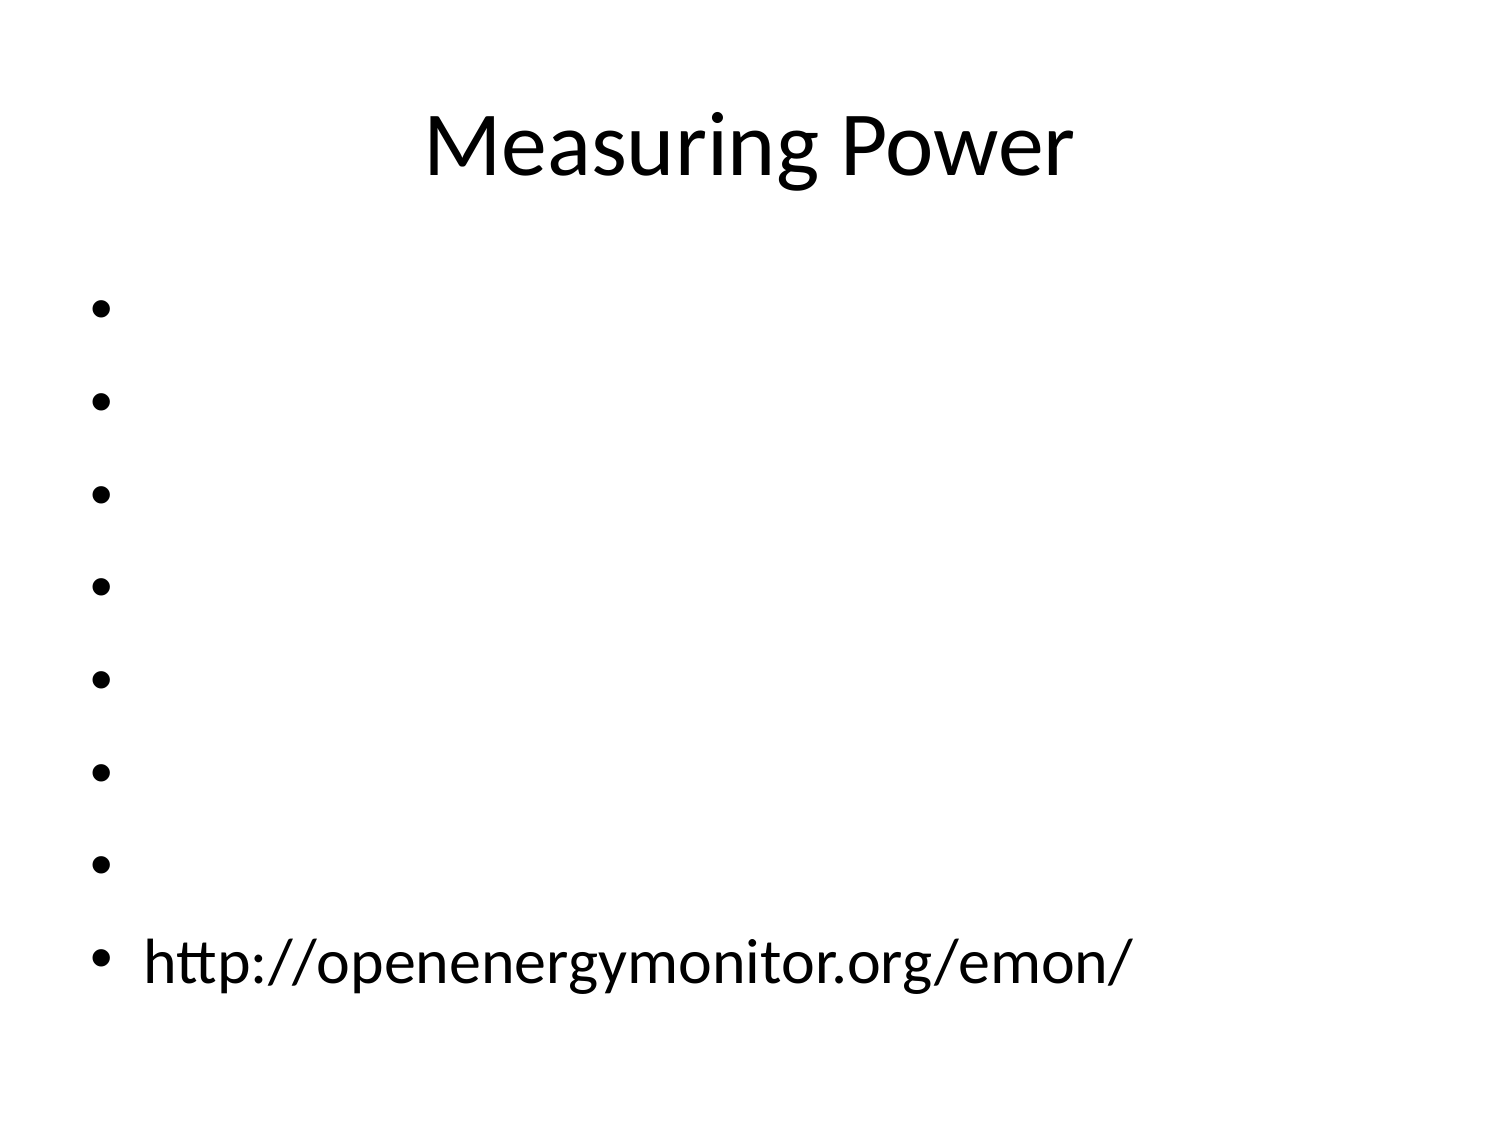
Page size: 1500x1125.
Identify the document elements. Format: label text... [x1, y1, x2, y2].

title Measuring Power [75, 45, 1426, 233]
list http://openenergymonitor.org/emon/ [75, 262, 1426, 1005]
